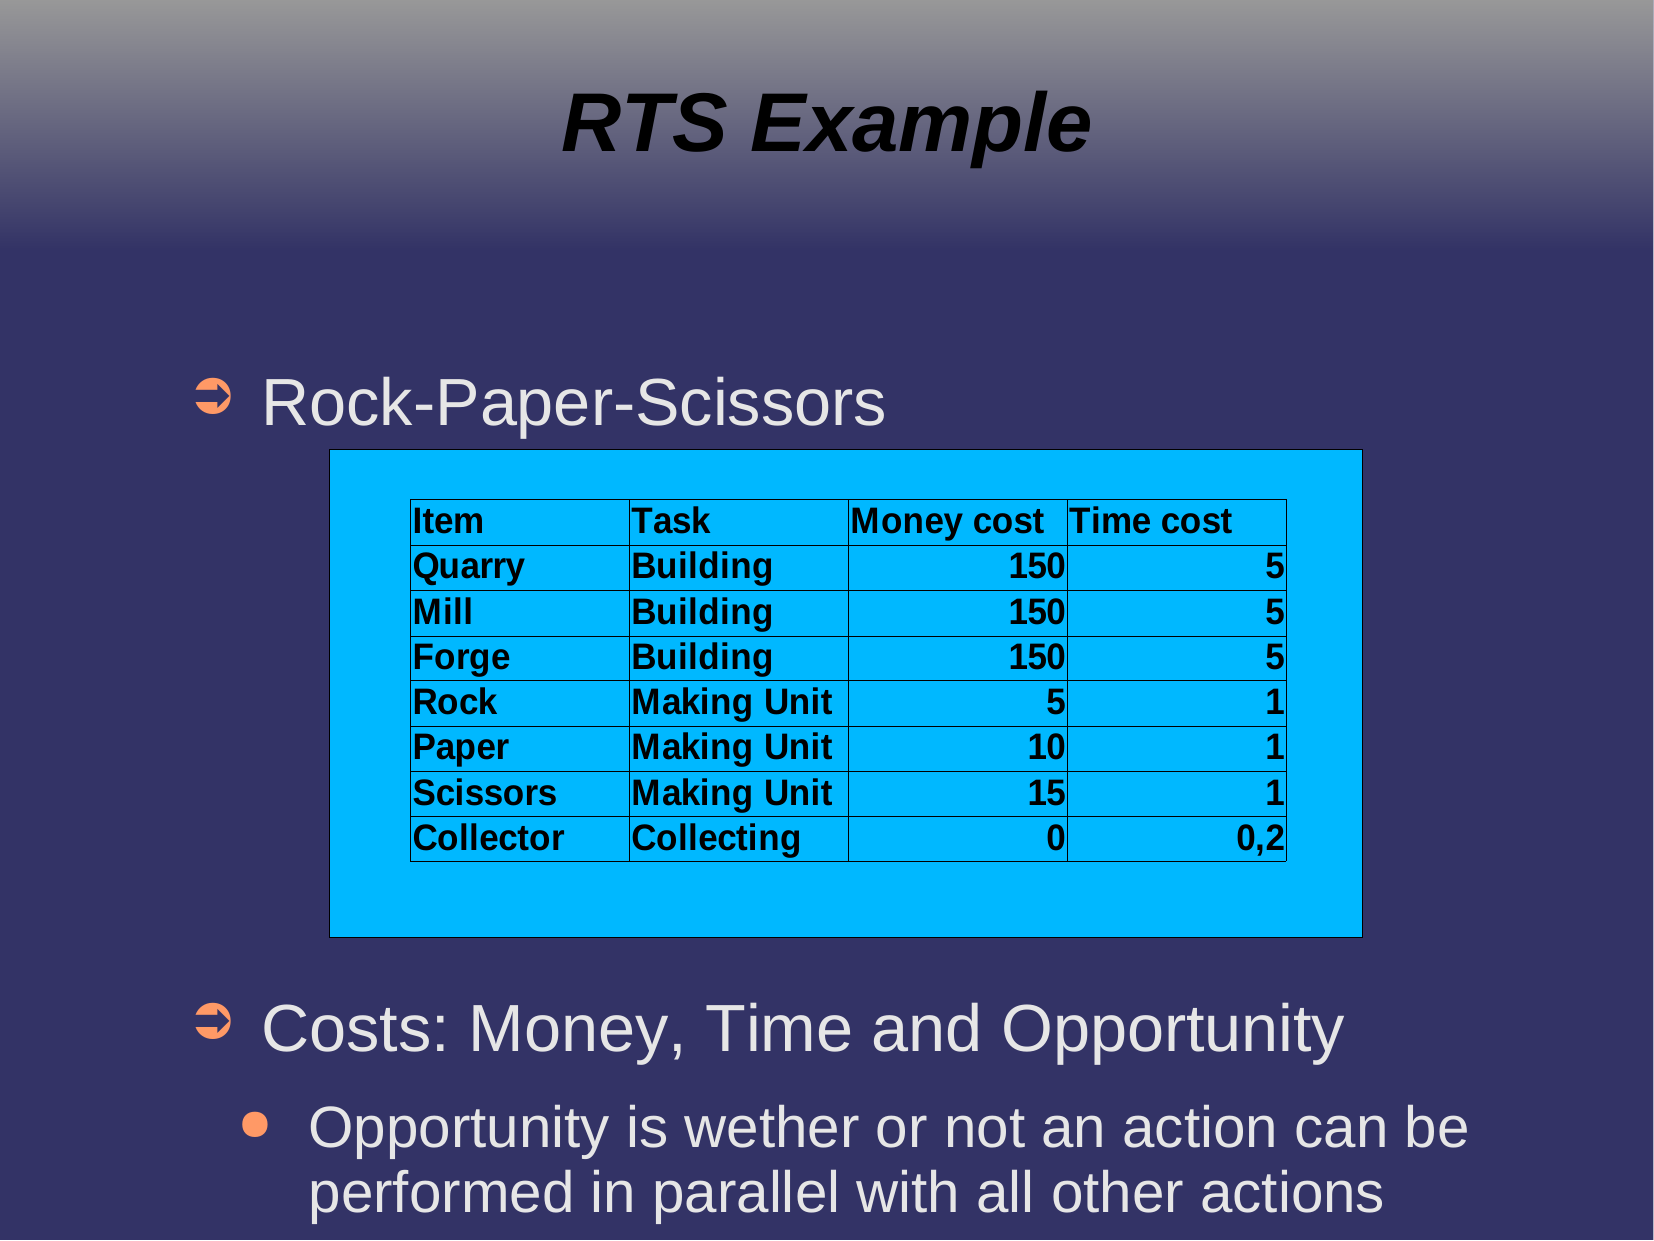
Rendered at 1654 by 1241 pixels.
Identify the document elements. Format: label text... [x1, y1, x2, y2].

list Rock-Paper-Scissors Costs: Money, Time and Opportunity Opportunity is wether or not an action can be performed in parallel with all other actions [178, 364, 1570, 1225]
chart [408, 497, 1289, 916]
title RTS Example [121, 19, 1534, 227]
